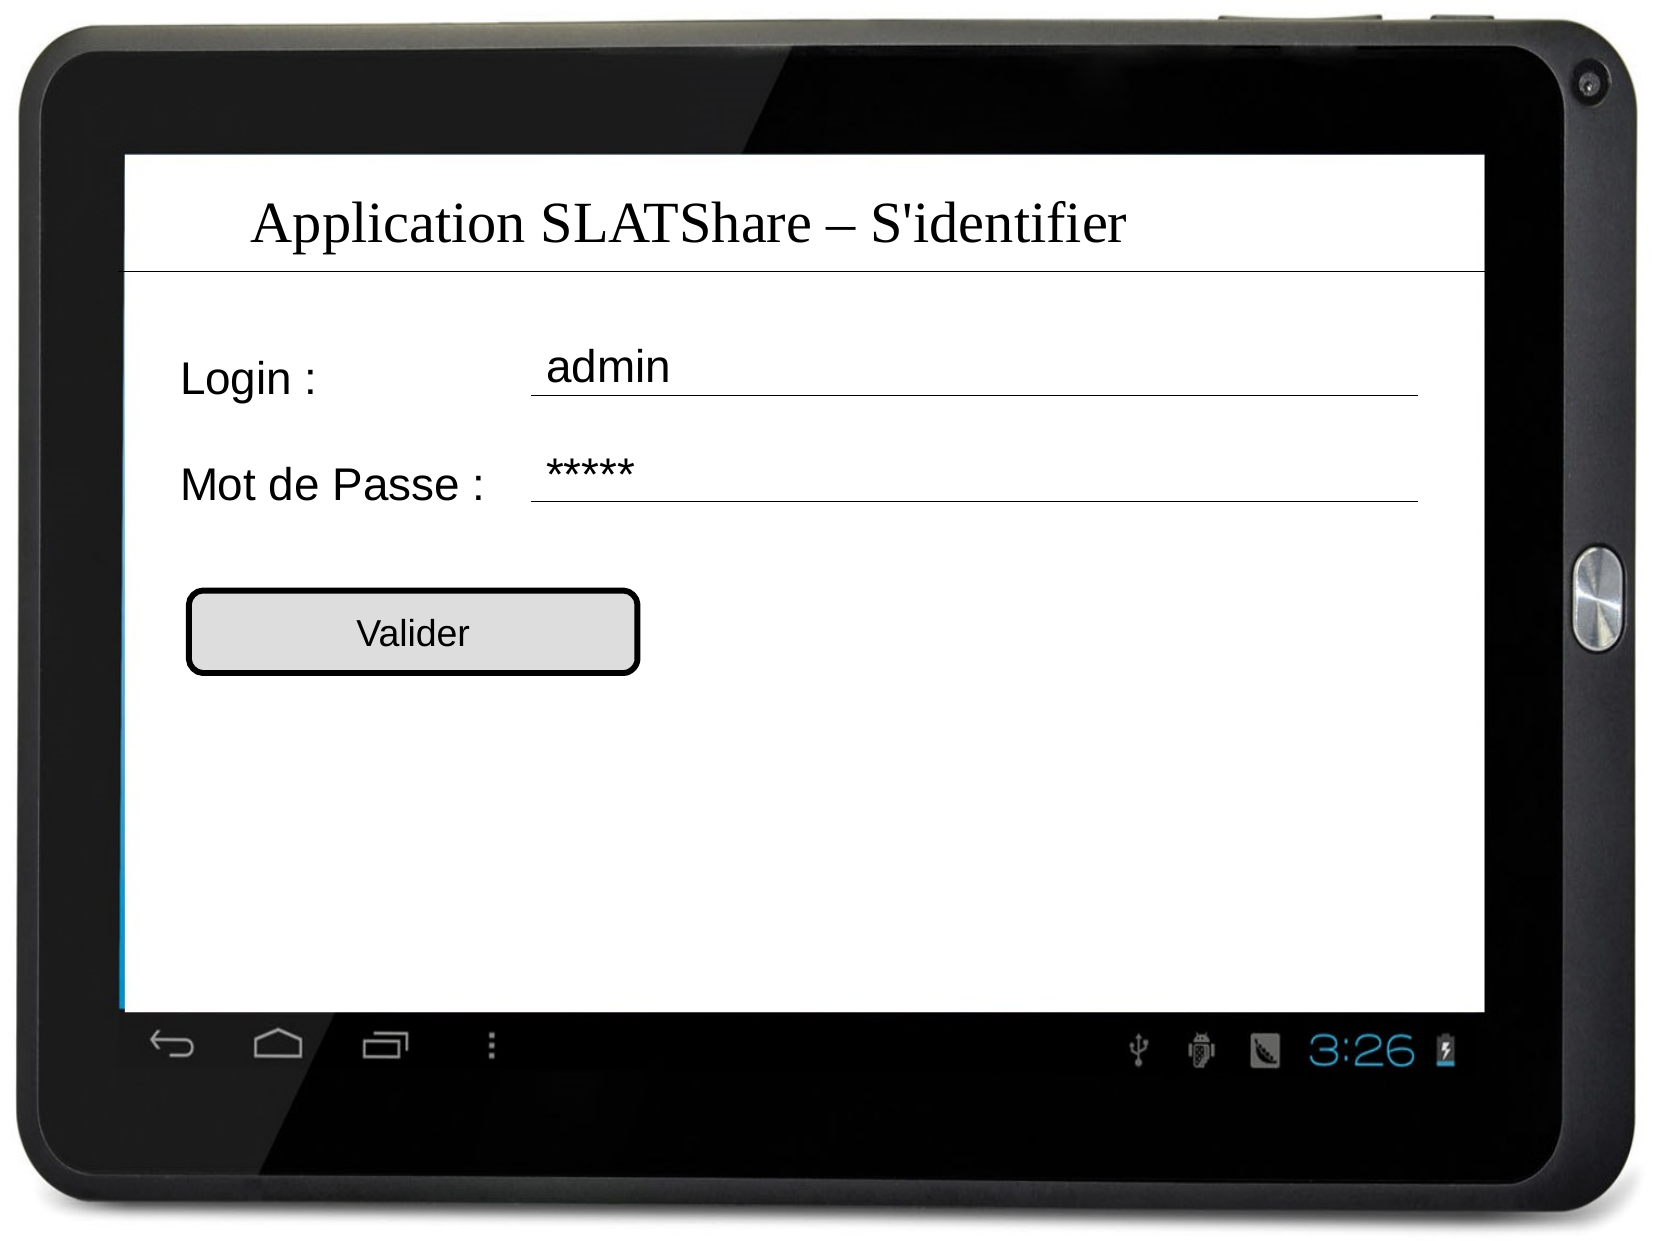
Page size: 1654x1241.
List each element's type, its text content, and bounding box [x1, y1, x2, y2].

text_box Login : [165, 341, 425, 408]
picture [0, 0, 1654, 1241]
text_box admin [531, 329, 1193, 395]
text_box Valider [188, 590, 638, 673]
text_box Mot de Passe : [165, 447, 508, 514]
text_box Application SLATShare – S'identifier [236, 177, 1477, 258]
text_box ***** [531, 437, 1193, 501]
